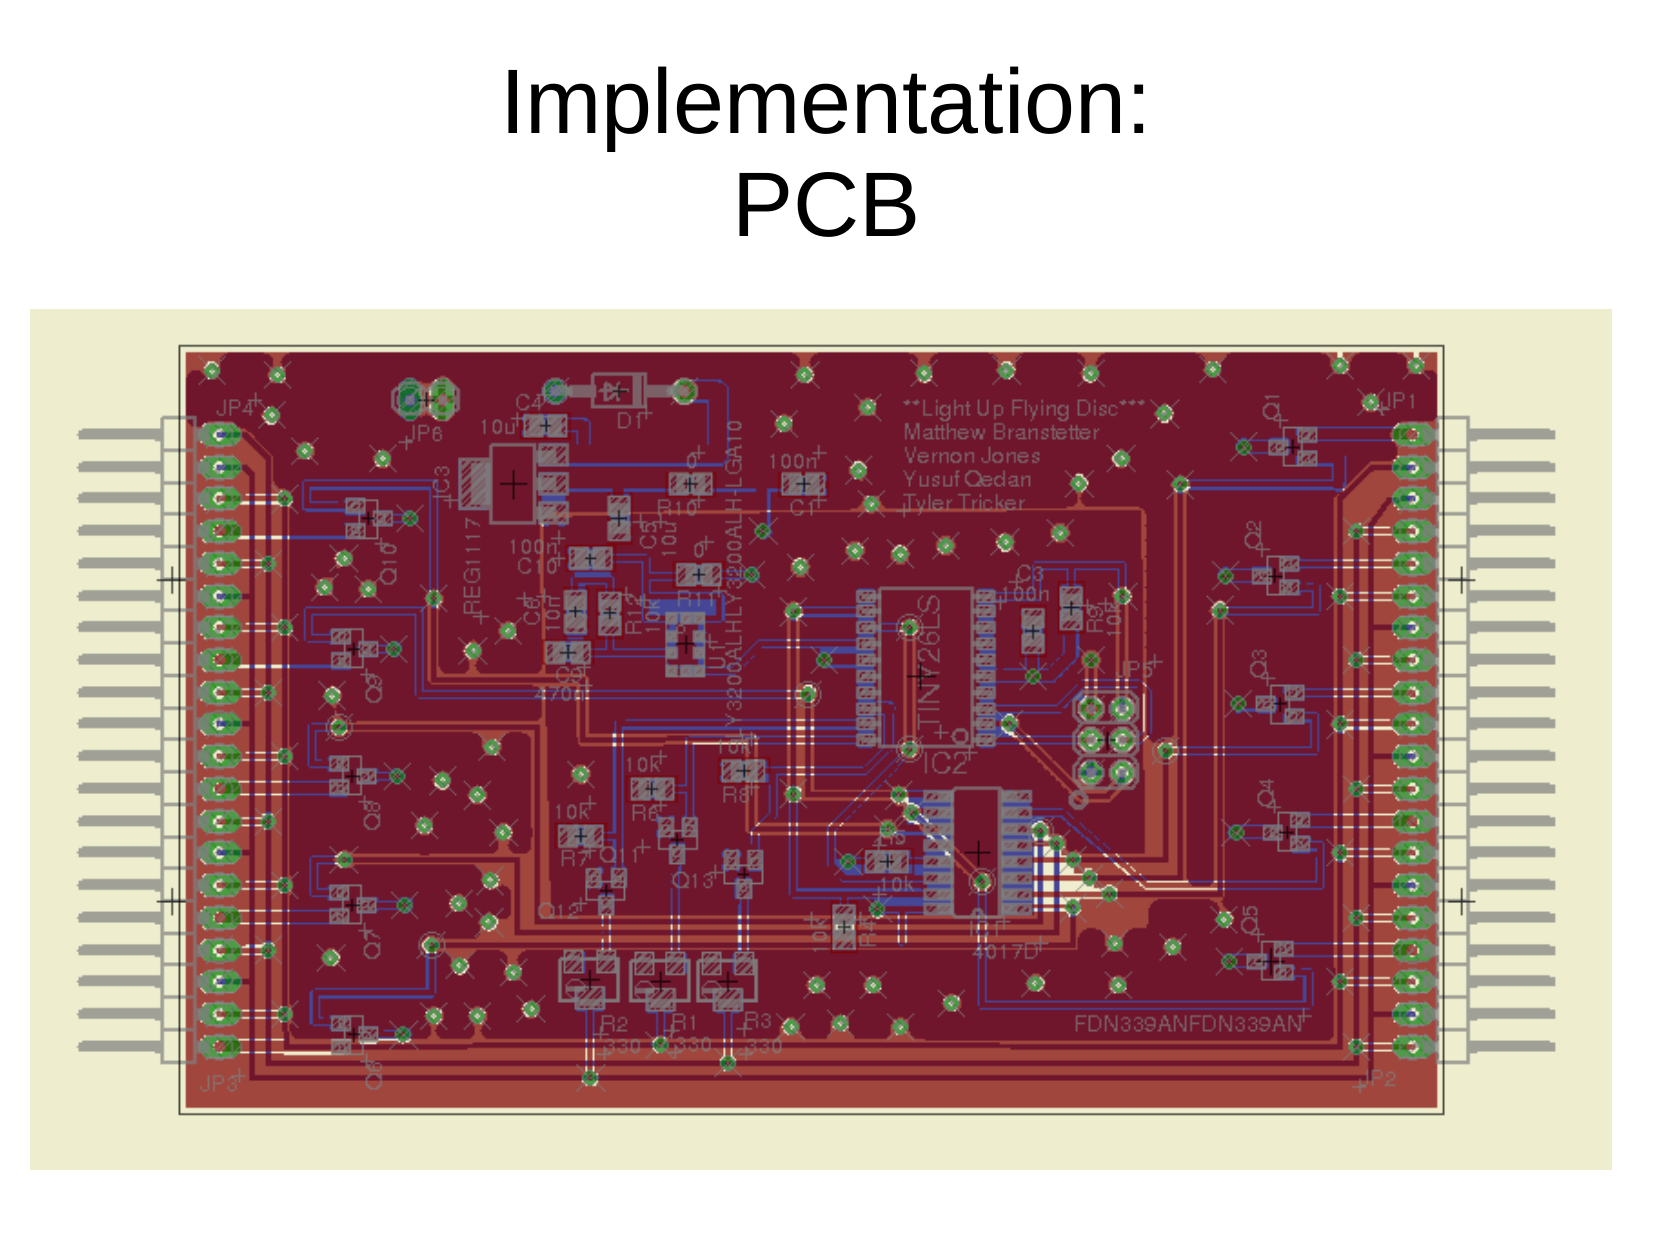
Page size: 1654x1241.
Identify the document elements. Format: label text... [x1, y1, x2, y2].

picture [30, 309, 1612, 1170]
title Implementation: PCB [82, 49, 1571, 257]
